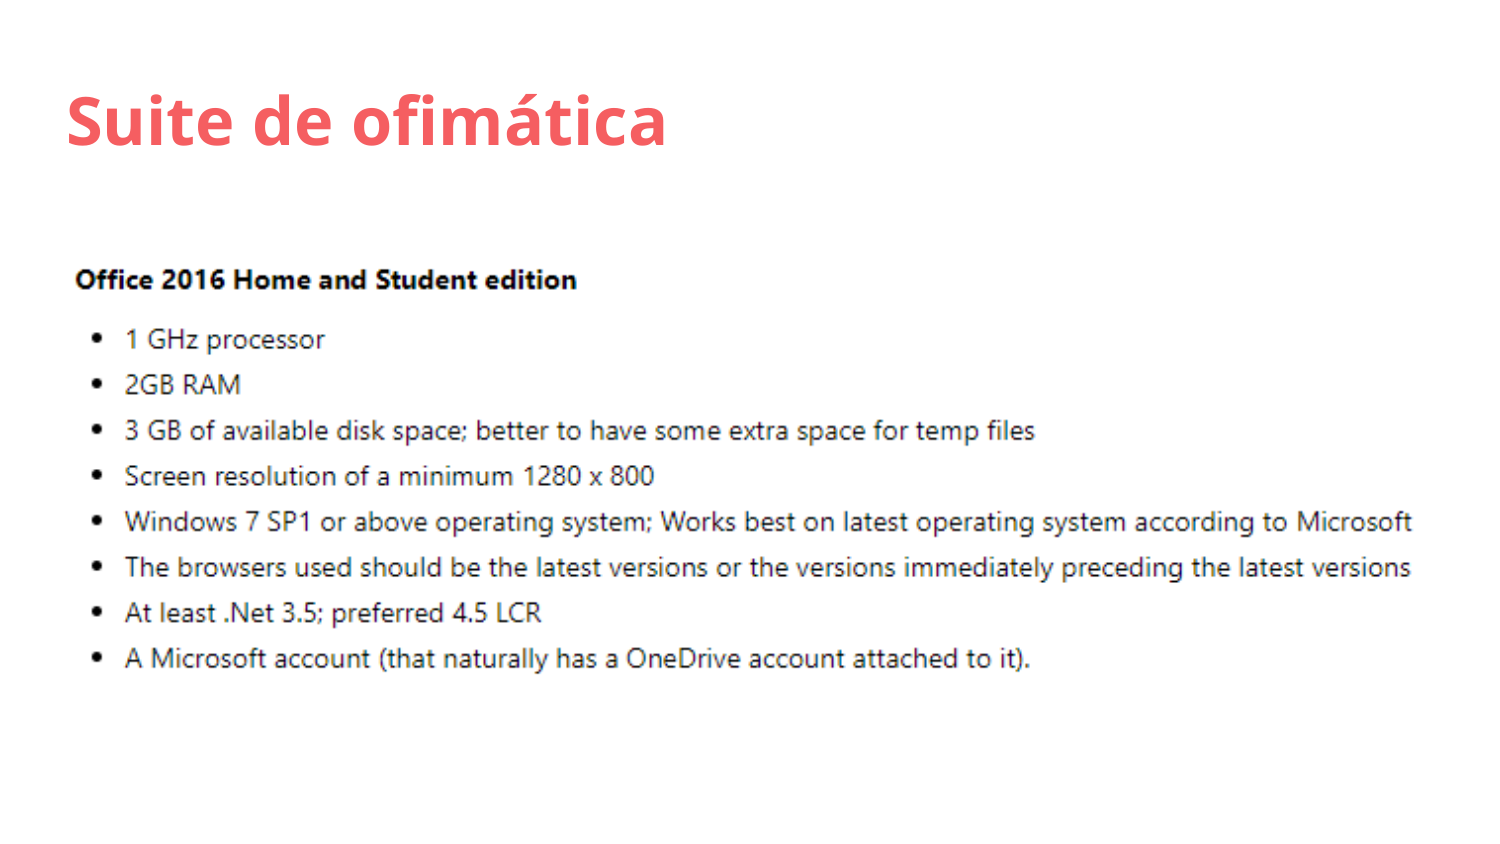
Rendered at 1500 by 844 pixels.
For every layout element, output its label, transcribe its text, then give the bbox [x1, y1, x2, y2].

title Suite de ofimática [51, 64, 1449, 167]
picture [37, 238, 1463, 679]
